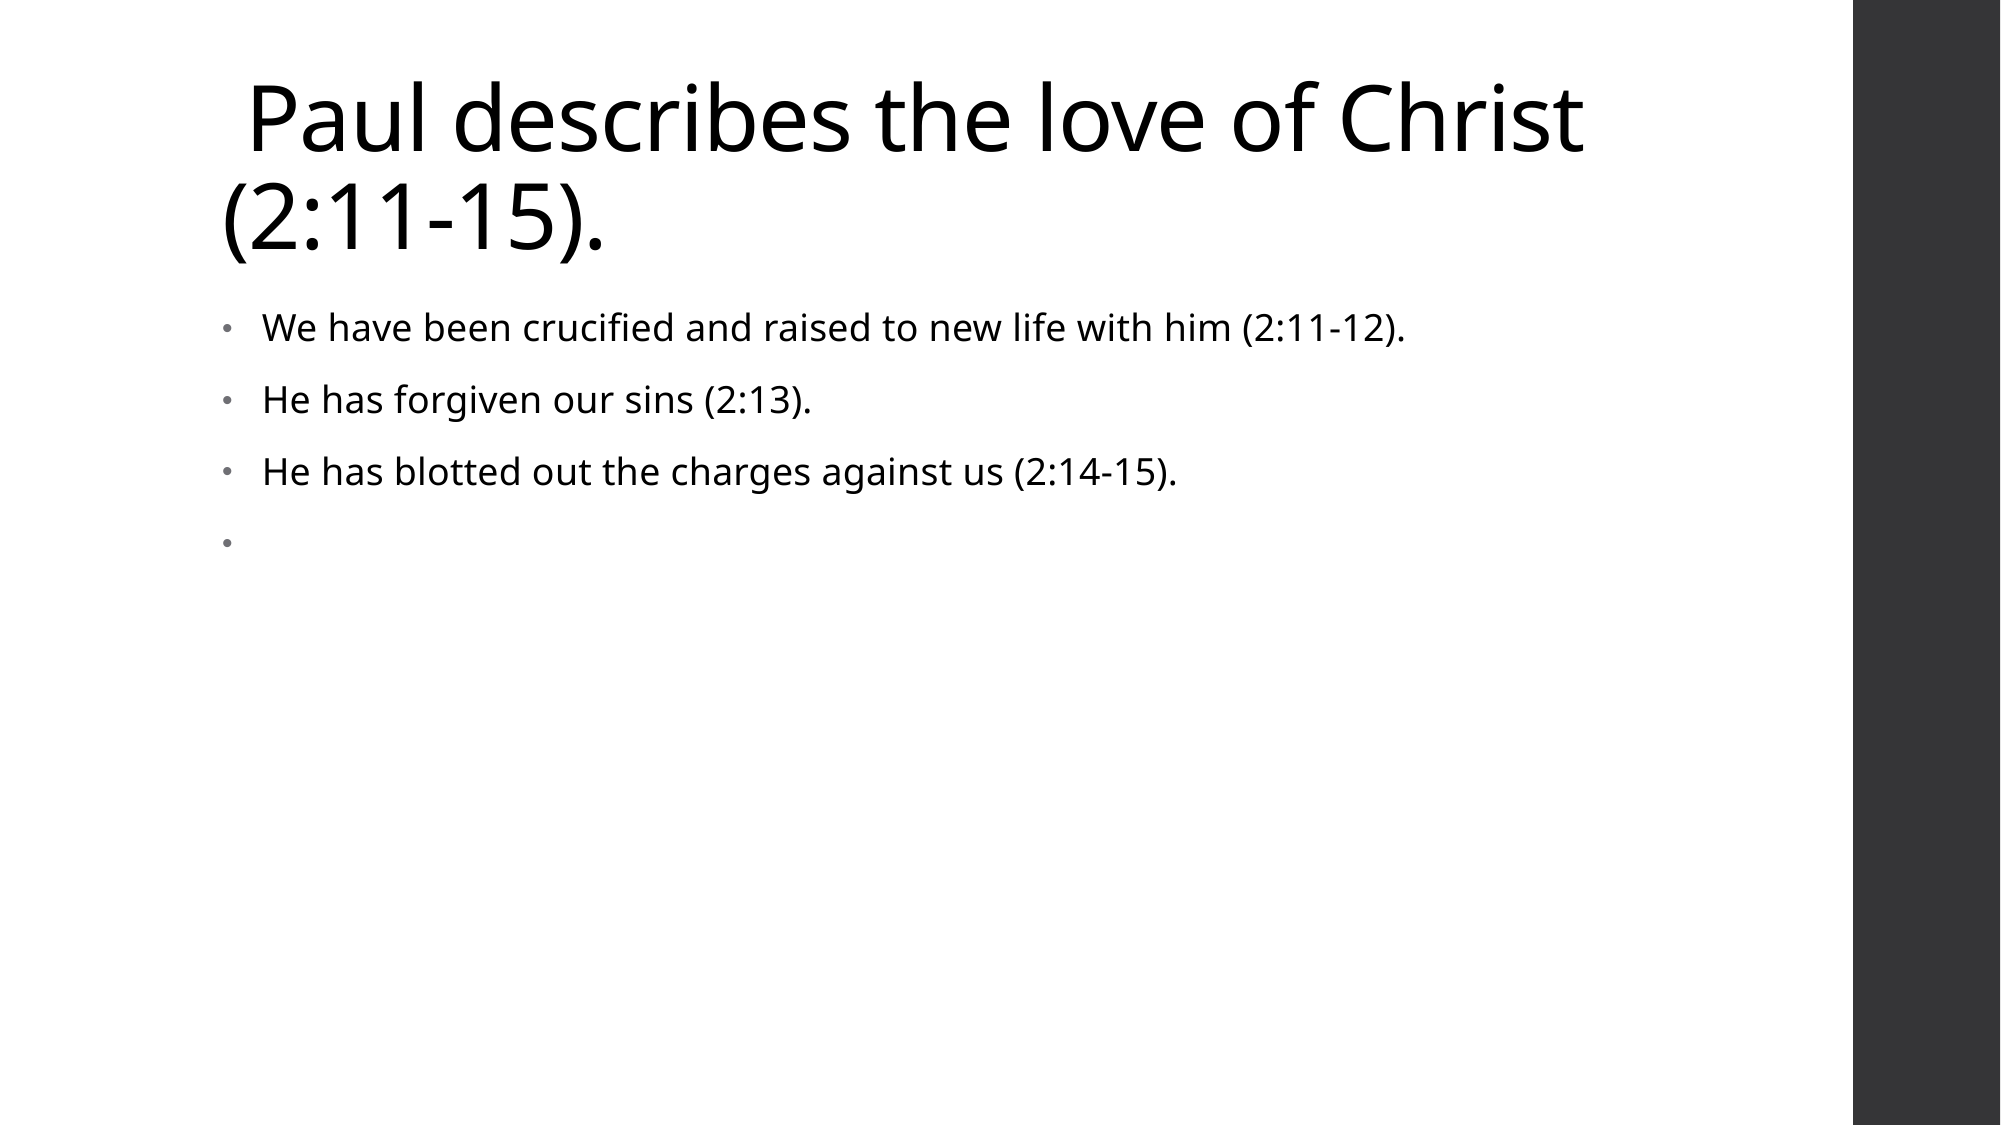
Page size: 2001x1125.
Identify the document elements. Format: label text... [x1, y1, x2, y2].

list We have been crucified and raised to new life with him (2:11-12). He has forgiven our sins (2:13). He has blotted out the charges against us (2:14-15). [206, 299, 1617, 1014]
title Paul describes the love of Christ (2:11-15). [206, 60, 1797, 278]
